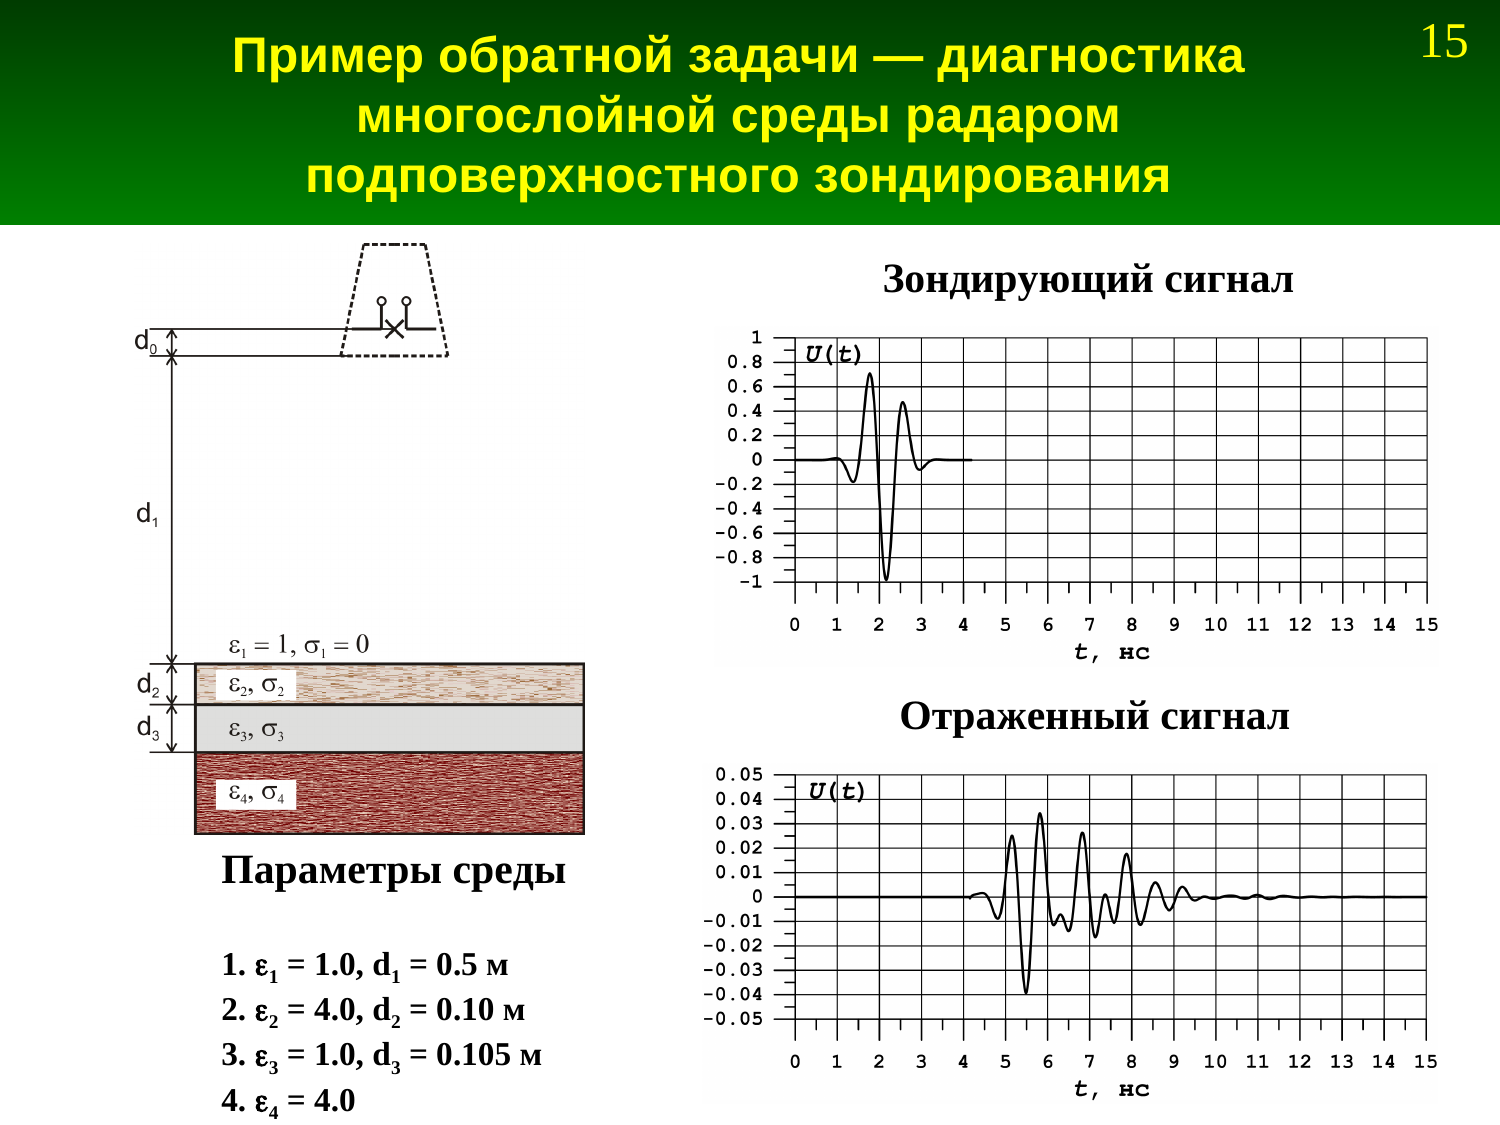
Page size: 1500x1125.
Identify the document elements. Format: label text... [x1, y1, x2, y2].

picture [702, 763, 1438, 1104]
text_box Отраженный сигнал [884, 680, 1306, 747]
text_box Параметры среды 1. 1 = 1.0, d1 = 0.5 м 2. 2 = 4.0, d2 = 0.10 м 3. 3 = 1.0, d3 = 0.105 м 4. 4 = 4.0 [206, 834, 582, 1125]
picture [714, 326, 1439, 667]
text_box Зондирующий сигнал [867, 243, 1310, 309]
title Пример обратной задачи — диагностика многослойной среды радаром подповерхностного зондирования [88, 15, 1389, 211]
picture [134, 243, 585, 835]
